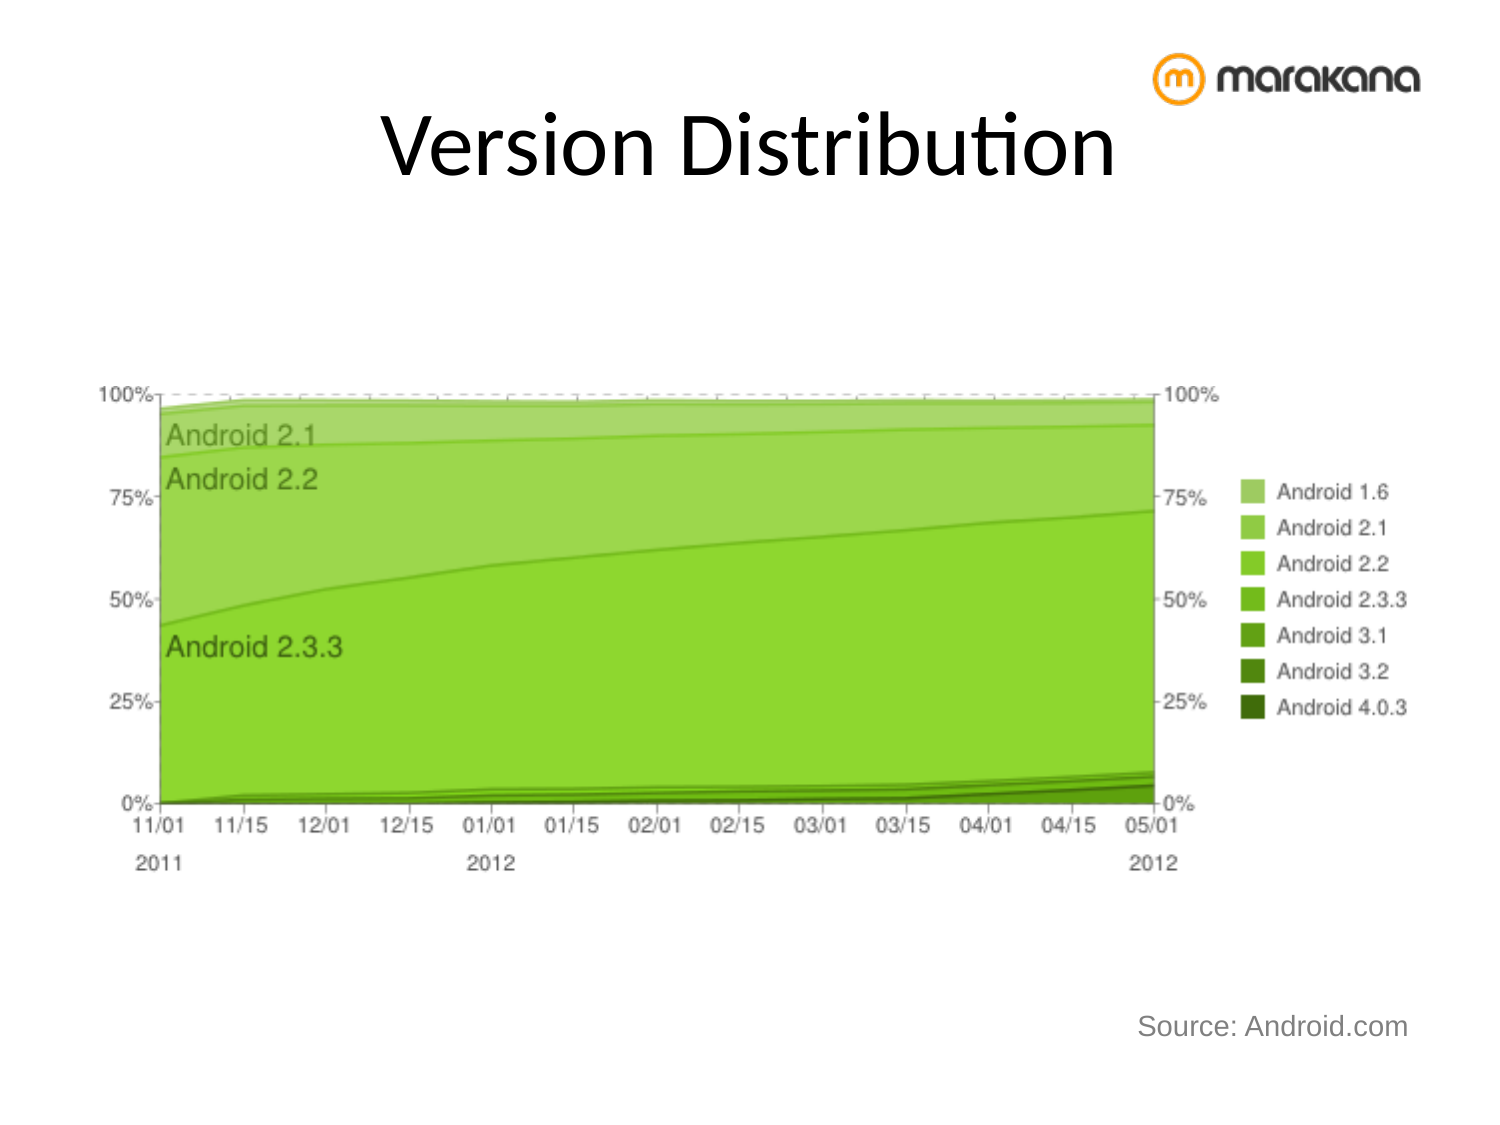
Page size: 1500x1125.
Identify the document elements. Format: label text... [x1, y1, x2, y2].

picture [94, 386, 1411, 886]
title Version Distribution [75, 45, 1425, 233]
text_box Source: Android.com [1122, 1000, 1424, 1050]
